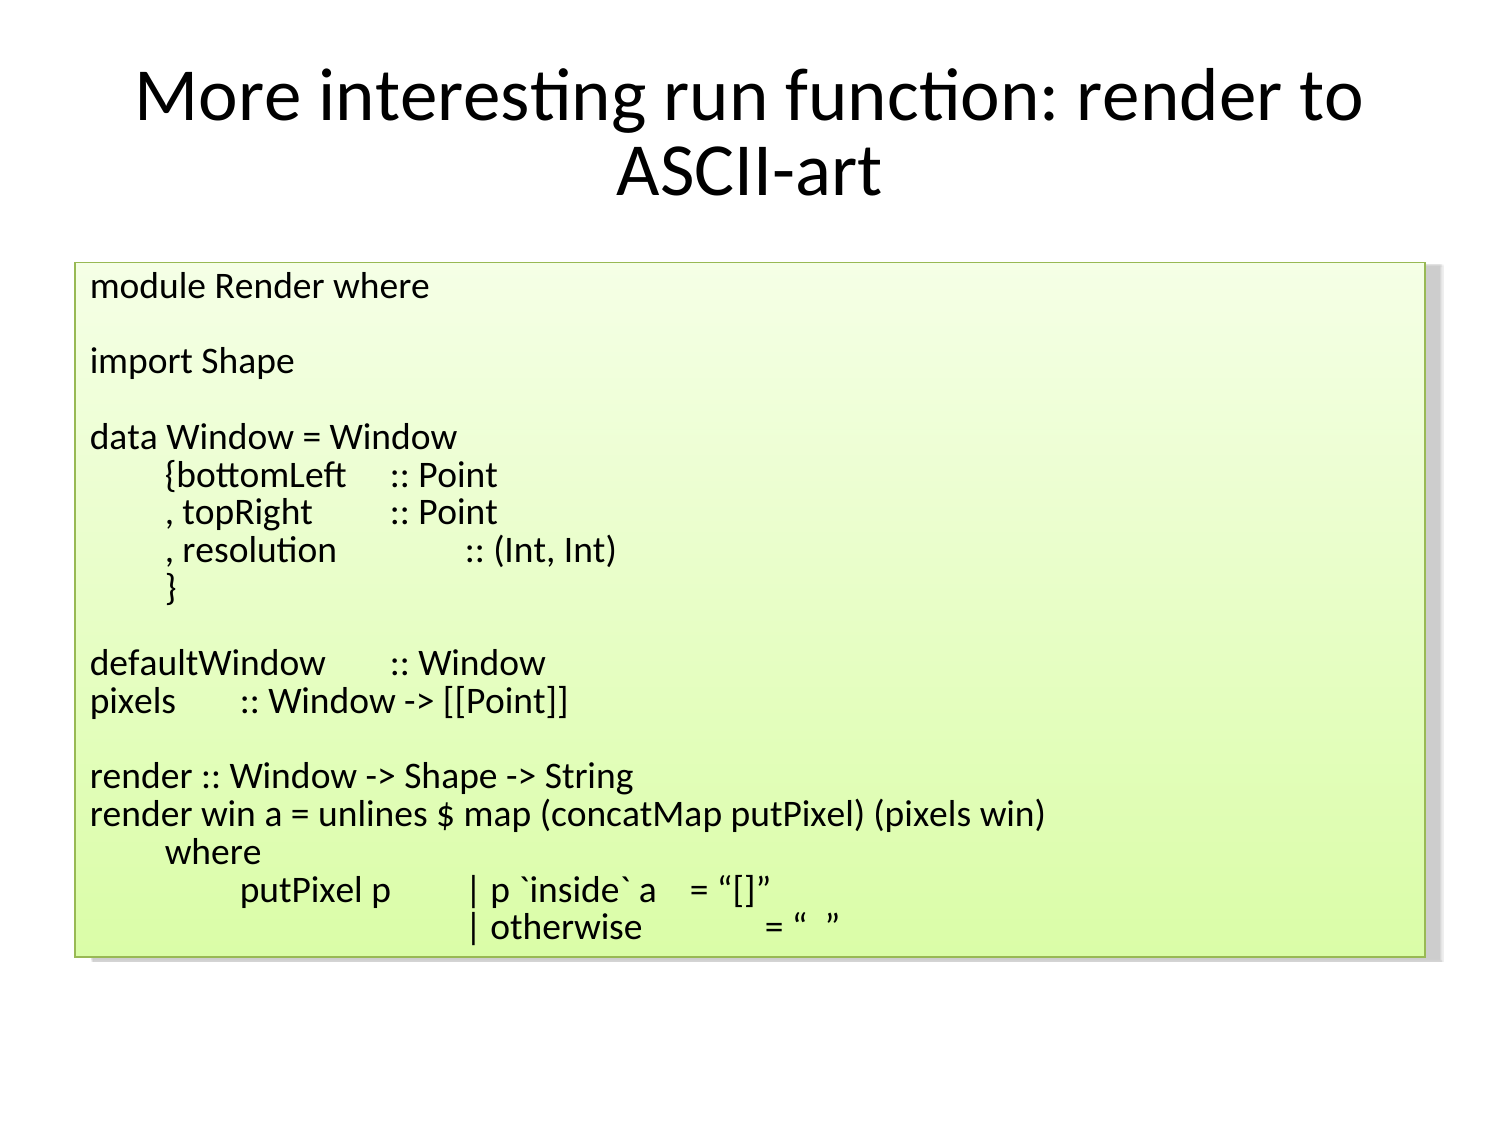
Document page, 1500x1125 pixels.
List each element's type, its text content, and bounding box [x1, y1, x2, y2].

text_box module Render where import Shape data Window = Window {bottomLeft :: Point , topRight :: Point , resolution :: (Int, Int) } defaultWindow :: Window pixels :: Window -> [[Point]] render :: Window -> Shape -> String render win a = unlines $ map (concatMap putPixel) (pixels win) where putPixel p | p `inside` a = “[]” | otherwise = “ ” [75, 262, 1426, 958]
title More interesting run function: render to ASCII-art [75, 43, 1426, 234]
